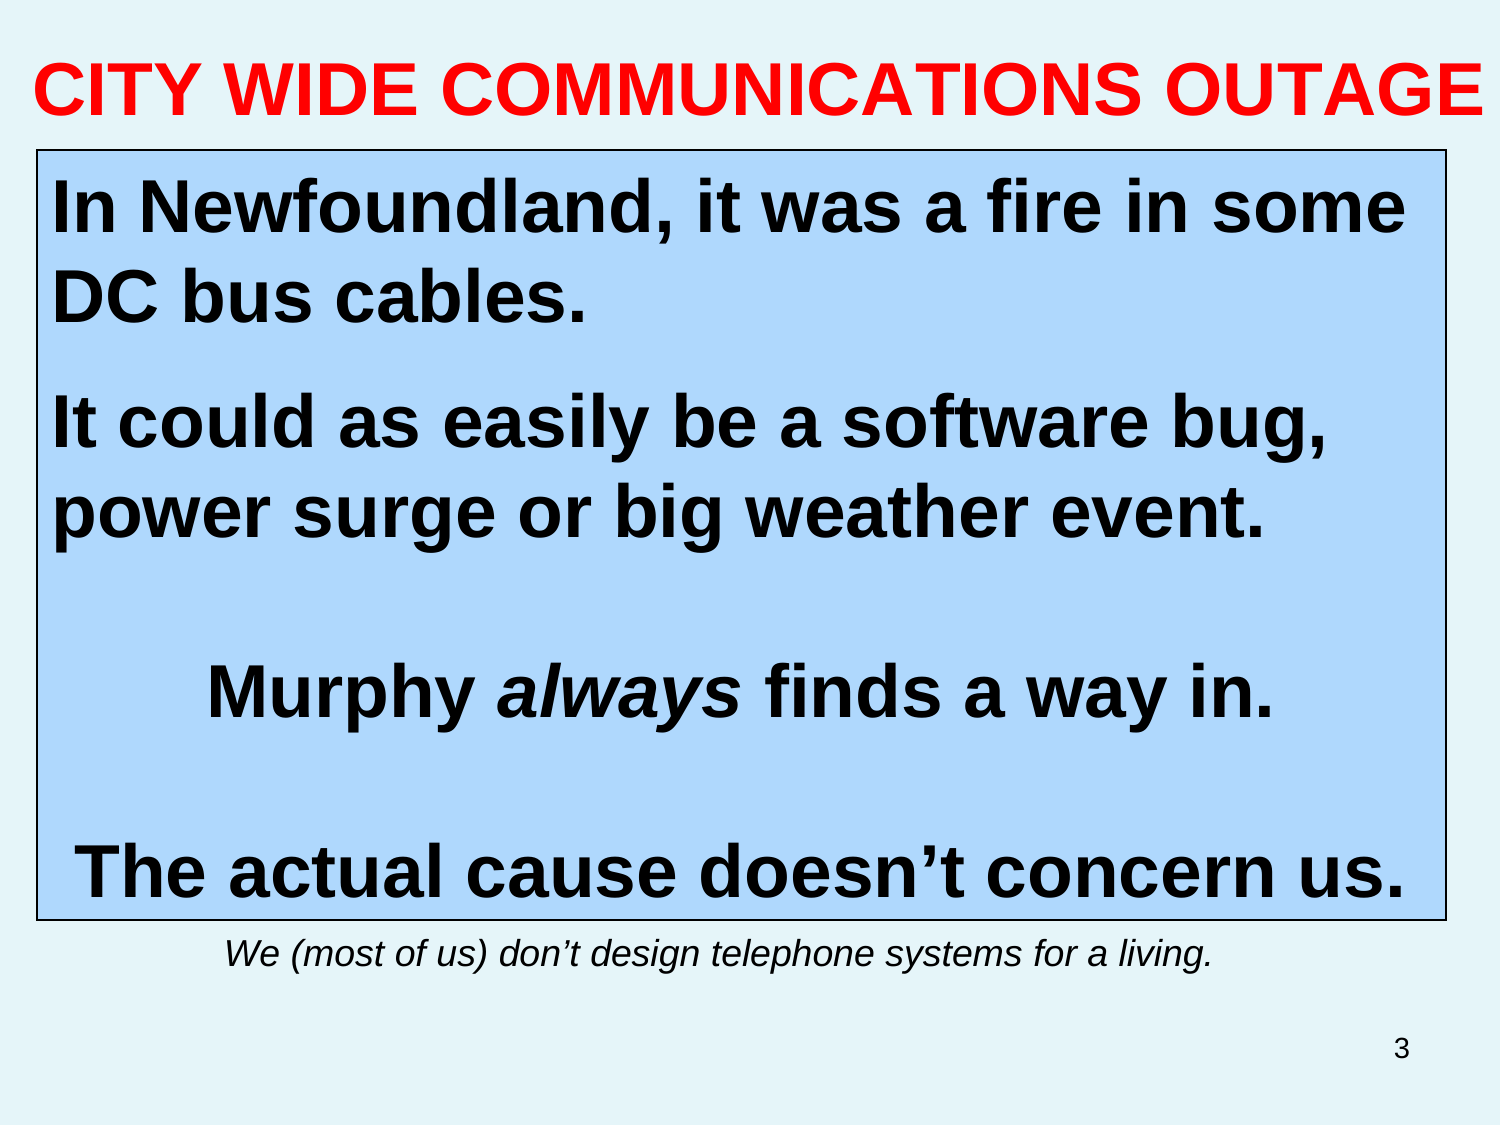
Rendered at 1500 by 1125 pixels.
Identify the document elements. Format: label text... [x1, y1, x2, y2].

text_box We (most of us) don’t design telephone systems for a living. [107, 921, 1332, 982]
text_box In Newfoundland, it was a fire in some DC bus cables. It could as easily be a software bug, power surge or big weather event. Murphy always finds a way in. The actual cause doesn’t concern us. [36, 149, 1446, 921]
text_box CITY WIDE COMMUNICATIONS OUTAGE [0, 33, 1500, 139]
